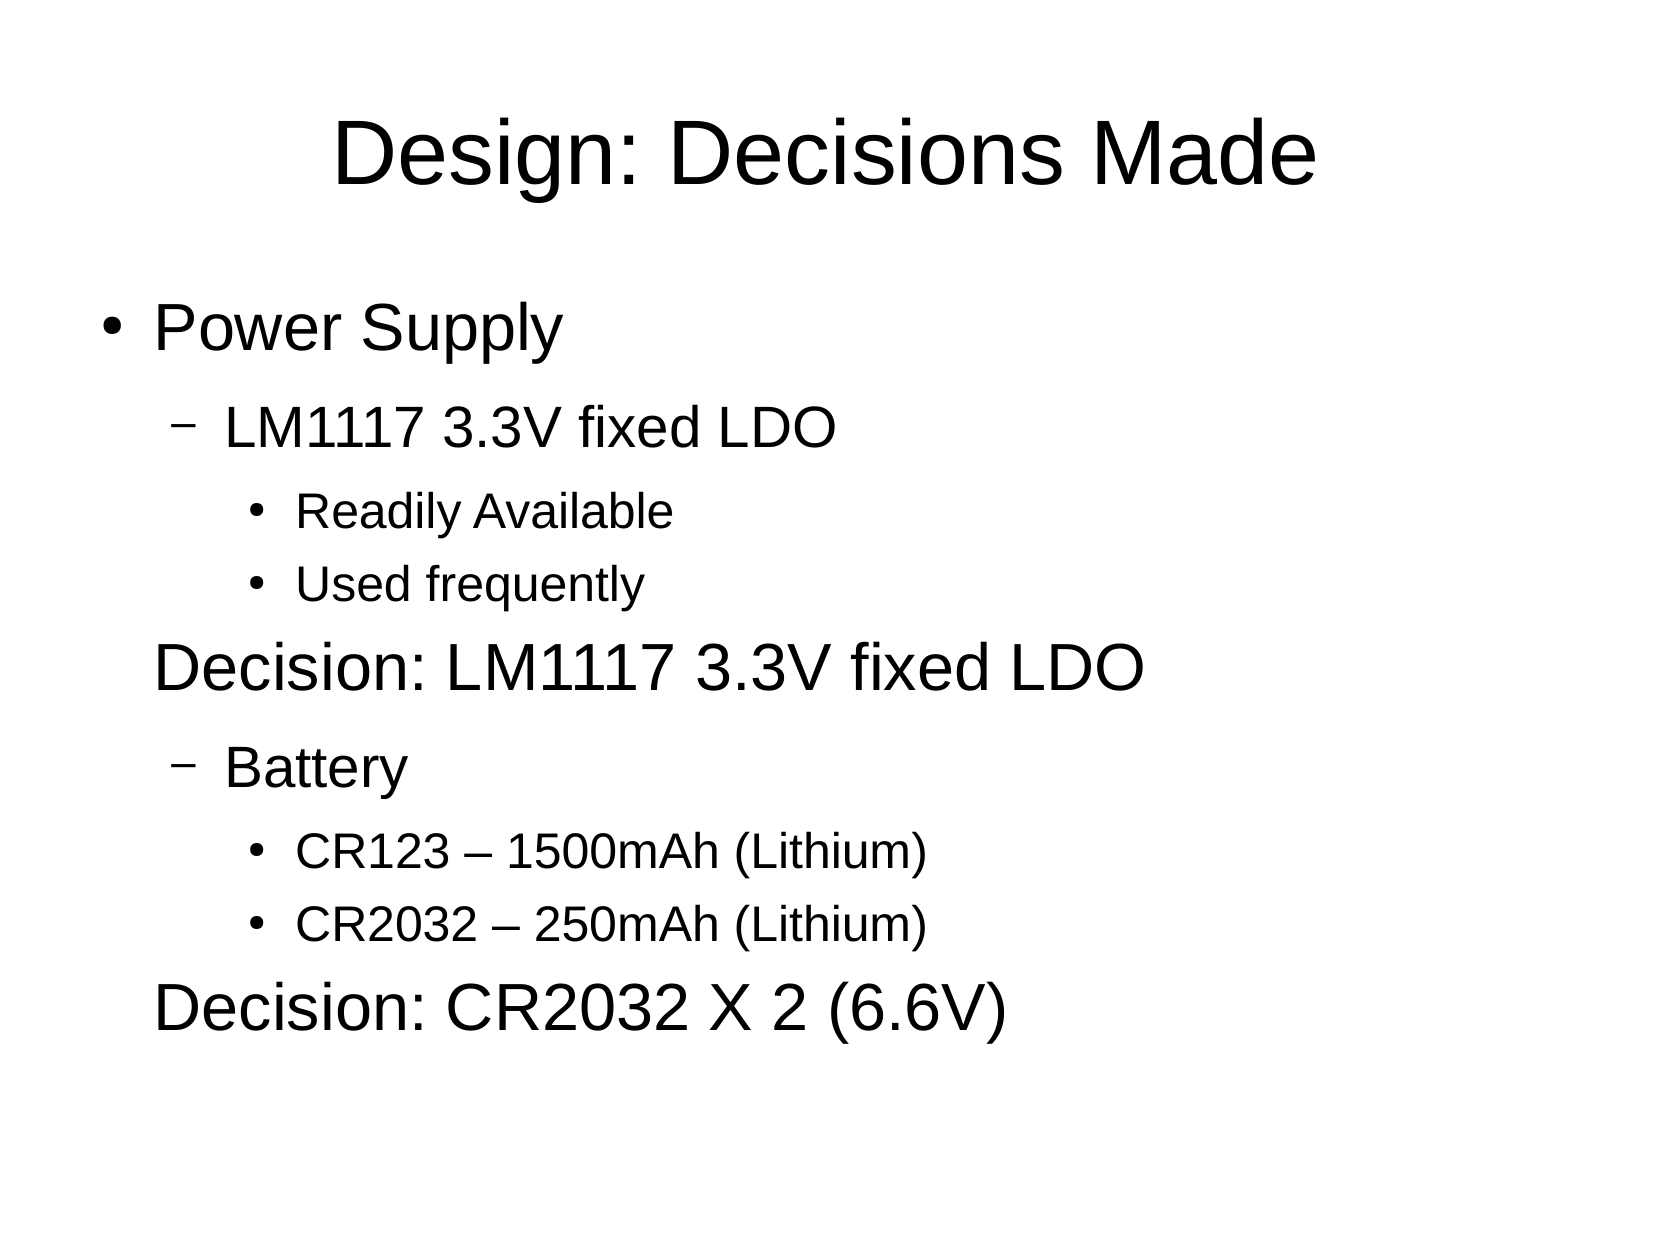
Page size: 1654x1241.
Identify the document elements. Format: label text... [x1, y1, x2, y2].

title Design: Decisions Made [82, 49, 1571, 257]
list Power Supply LM1117 3.3V fixed LDO Readily Available Used frequently Decision: LM1117 3.3V fixed LDO Battery CR123 – 1500mAh (Lithium) CR2032 – 250mAh (Lithium) Decision: CR2032 X 2 (6.6V) [82, 290, 1538, 1149]
